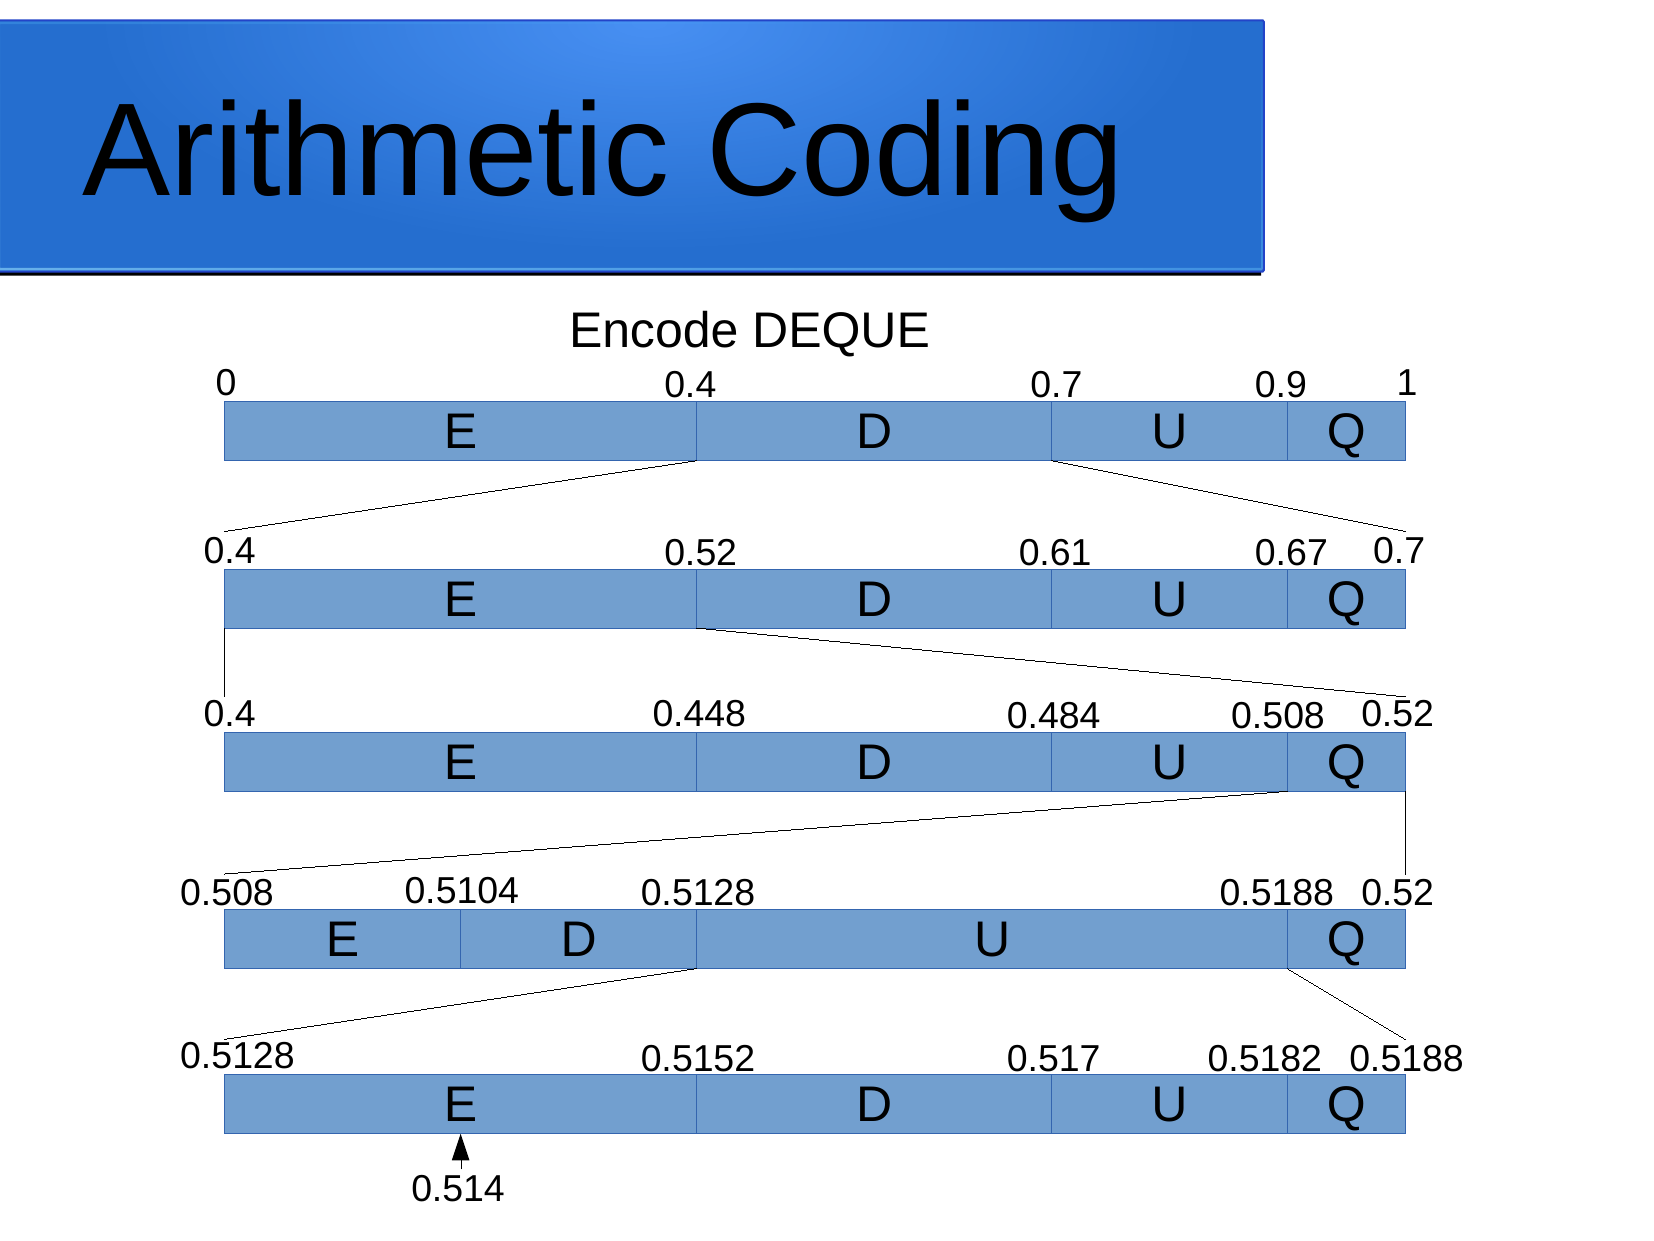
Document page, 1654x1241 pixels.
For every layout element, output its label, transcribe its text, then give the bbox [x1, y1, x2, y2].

text_box 0.52 [649, 524, 756, 581]
text_box D [696, 401, 1051, 461]
text_box 0.4 [188, 521, 272, 579]
text_box D [460, 909, 696, 969]
text_box 0.61 [1003, 524, 1111, 581]
text_box 0.9 [1240, 356, 1323, 414]
text_box 0.7 [1358, 521, 1441, 579]
text_box Q [1287, 922, 1406, 969]
text_box Q [1287, 1087, 1406, 1134]
text_box 0.484 [992, 687, 1123, 745]
text_box Q [1287, 569, 1406, 629]
text_box 0.514 [396, 1159, 520, 1217]
text_box 0.517 [992, 1029, 1123, 1087]
text_box Q [1287, 742, 1406, 792]
text_box 0.448 [637, 685, 768, 742]
text_box Q [1333, 585, 1358, 613]
text_box E [224, 909, 460, 969]
text_box Q [1333, 925, 1358, 953]
text_box 0.5188 [1334, 1029, 1489, 1087]
text_box Q [1287, 401, 1406, 461]
text_box 0.5104 [389, 862, 544, 920]
text_box 0.4 [649, 367, 733, 414]
text_box 0.5188 [1204, 864, 1346, 922]
text_box Encode DEQUE [554, 295, 945, 367]
text_box D [696, 732, 1051, 792]
text_box E [224, 732, 696, 792]
text_box 0.508 [1216, 687, 1347, 745]
text_box 0.52 [1346, 685, 1453, 742]
text_box U [1051, 401, 1287, 461]
text_box 0.7 [1015, 356, 1099, 414]
text_box 0.4 [188, 685, 272, 742]
text_box 0.5182 [1192, 1029, 1334, 1087]
text_box 0.5128 [165, 1027, 319, 1085]
text_box E [224, 569, 696, 629]
text_box U [696, 909, 1287, 969]
text_box 0.52 [1346, 864, 1453, 922]
title Arithmetic Coding [82, 47, 1235, 252]
text_box U [1051, 569, 1287, 629]
text_box 0.5152 [625, 1029, 780, 1087]
text_box E [224, 401, 696, 461]
text_box Q [1333, 748, 1358, 776]
text_box 0.67 [1240, 524, 1347, 581]
text_box 1 [1381, 354, 1430, 412]
text_box 0.508 [165, 864, 296, 922]
text_box 0 [200, 354, 249, 412]
text_box Q [1333, 1090, 1358, 1118]
text_box D [696, 1074, 1051, 1134]
text_box E [224, 1074, 696, 1134]
text_box 0.5128 [625, 864, 780, 922]
text_box D [696, 569, 1051, 629]
text_box U [1051, 732, 1287, 792]
text_box U [1051, 1074, 1287, 1134]
